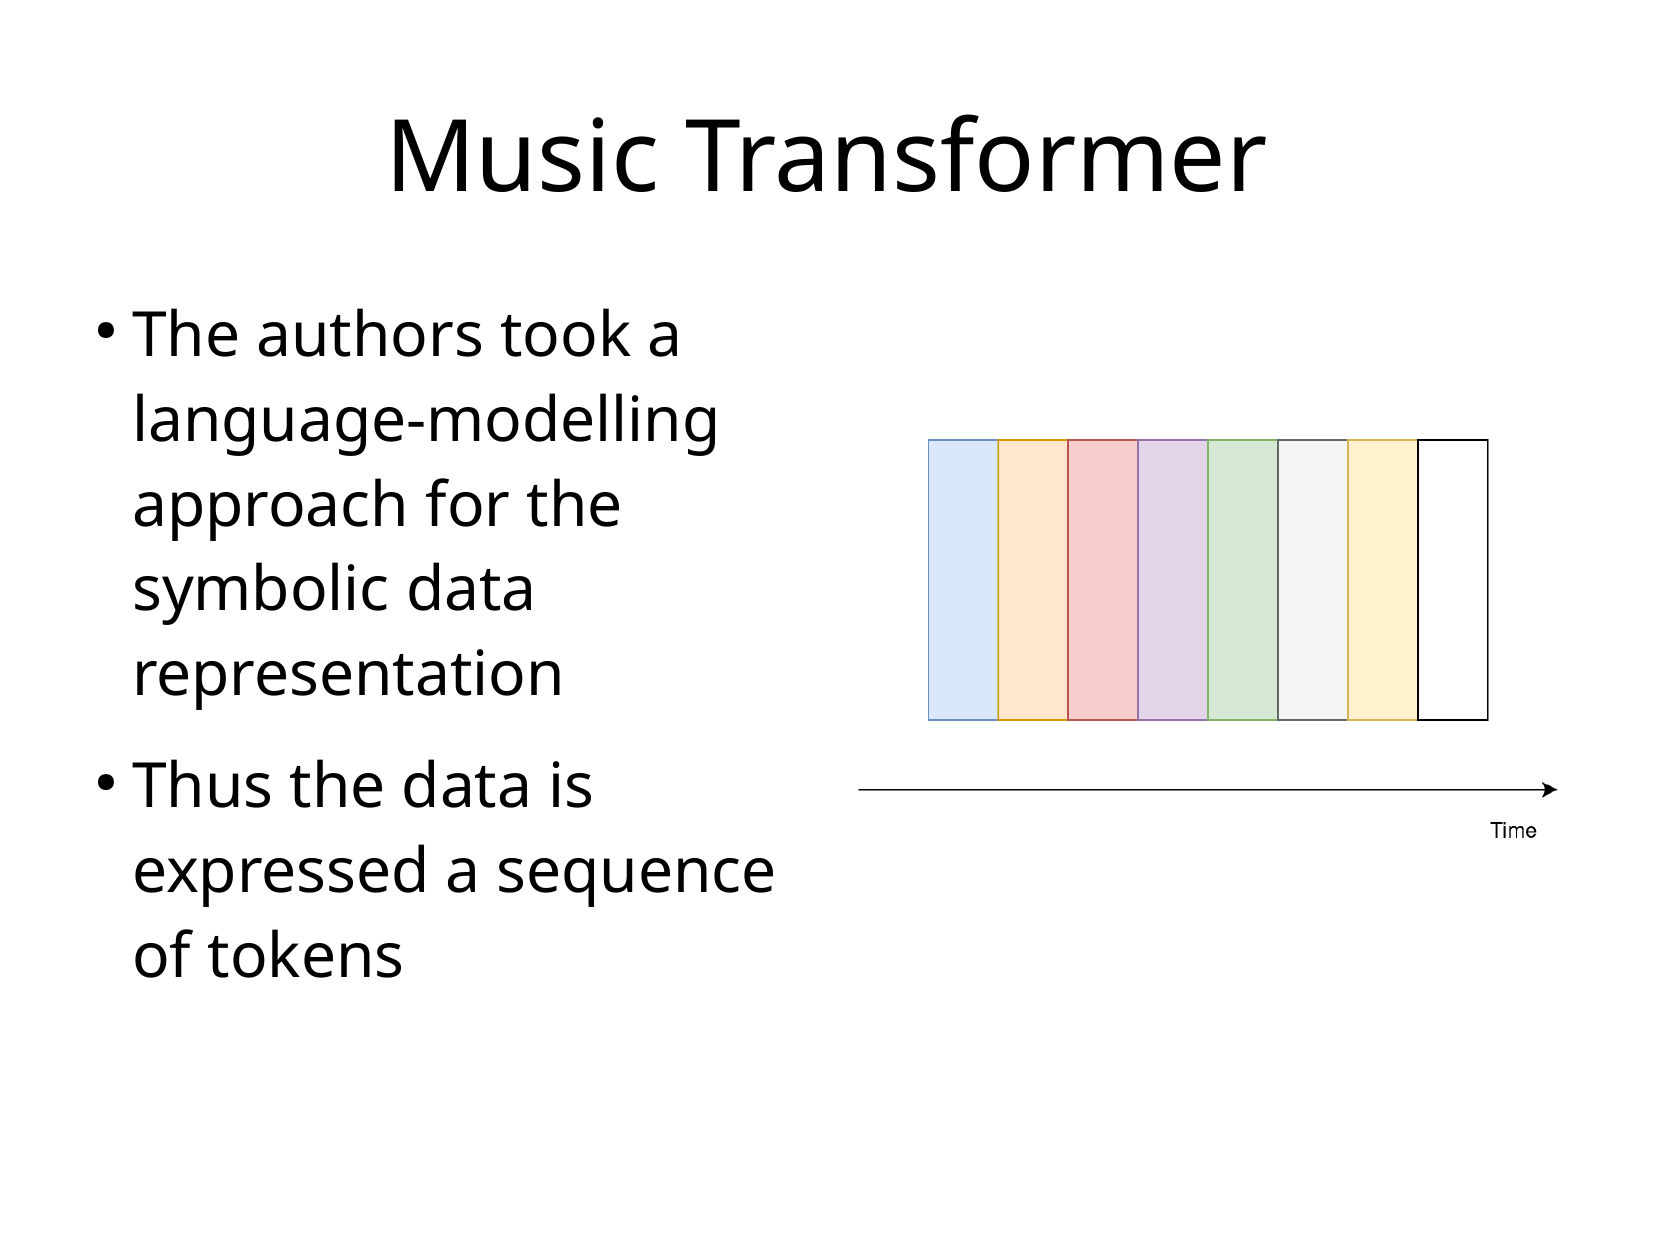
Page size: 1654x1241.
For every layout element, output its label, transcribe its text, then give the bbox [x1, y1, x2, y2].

title Music Transformer [82, 49, 1571, 257]
list The authors took a language-modelling approach for the symbolic data representation Thus the data is expressed a sequence of tokens [82, 290, 809, 1010]
picture [845, 439, 1572, 861]
